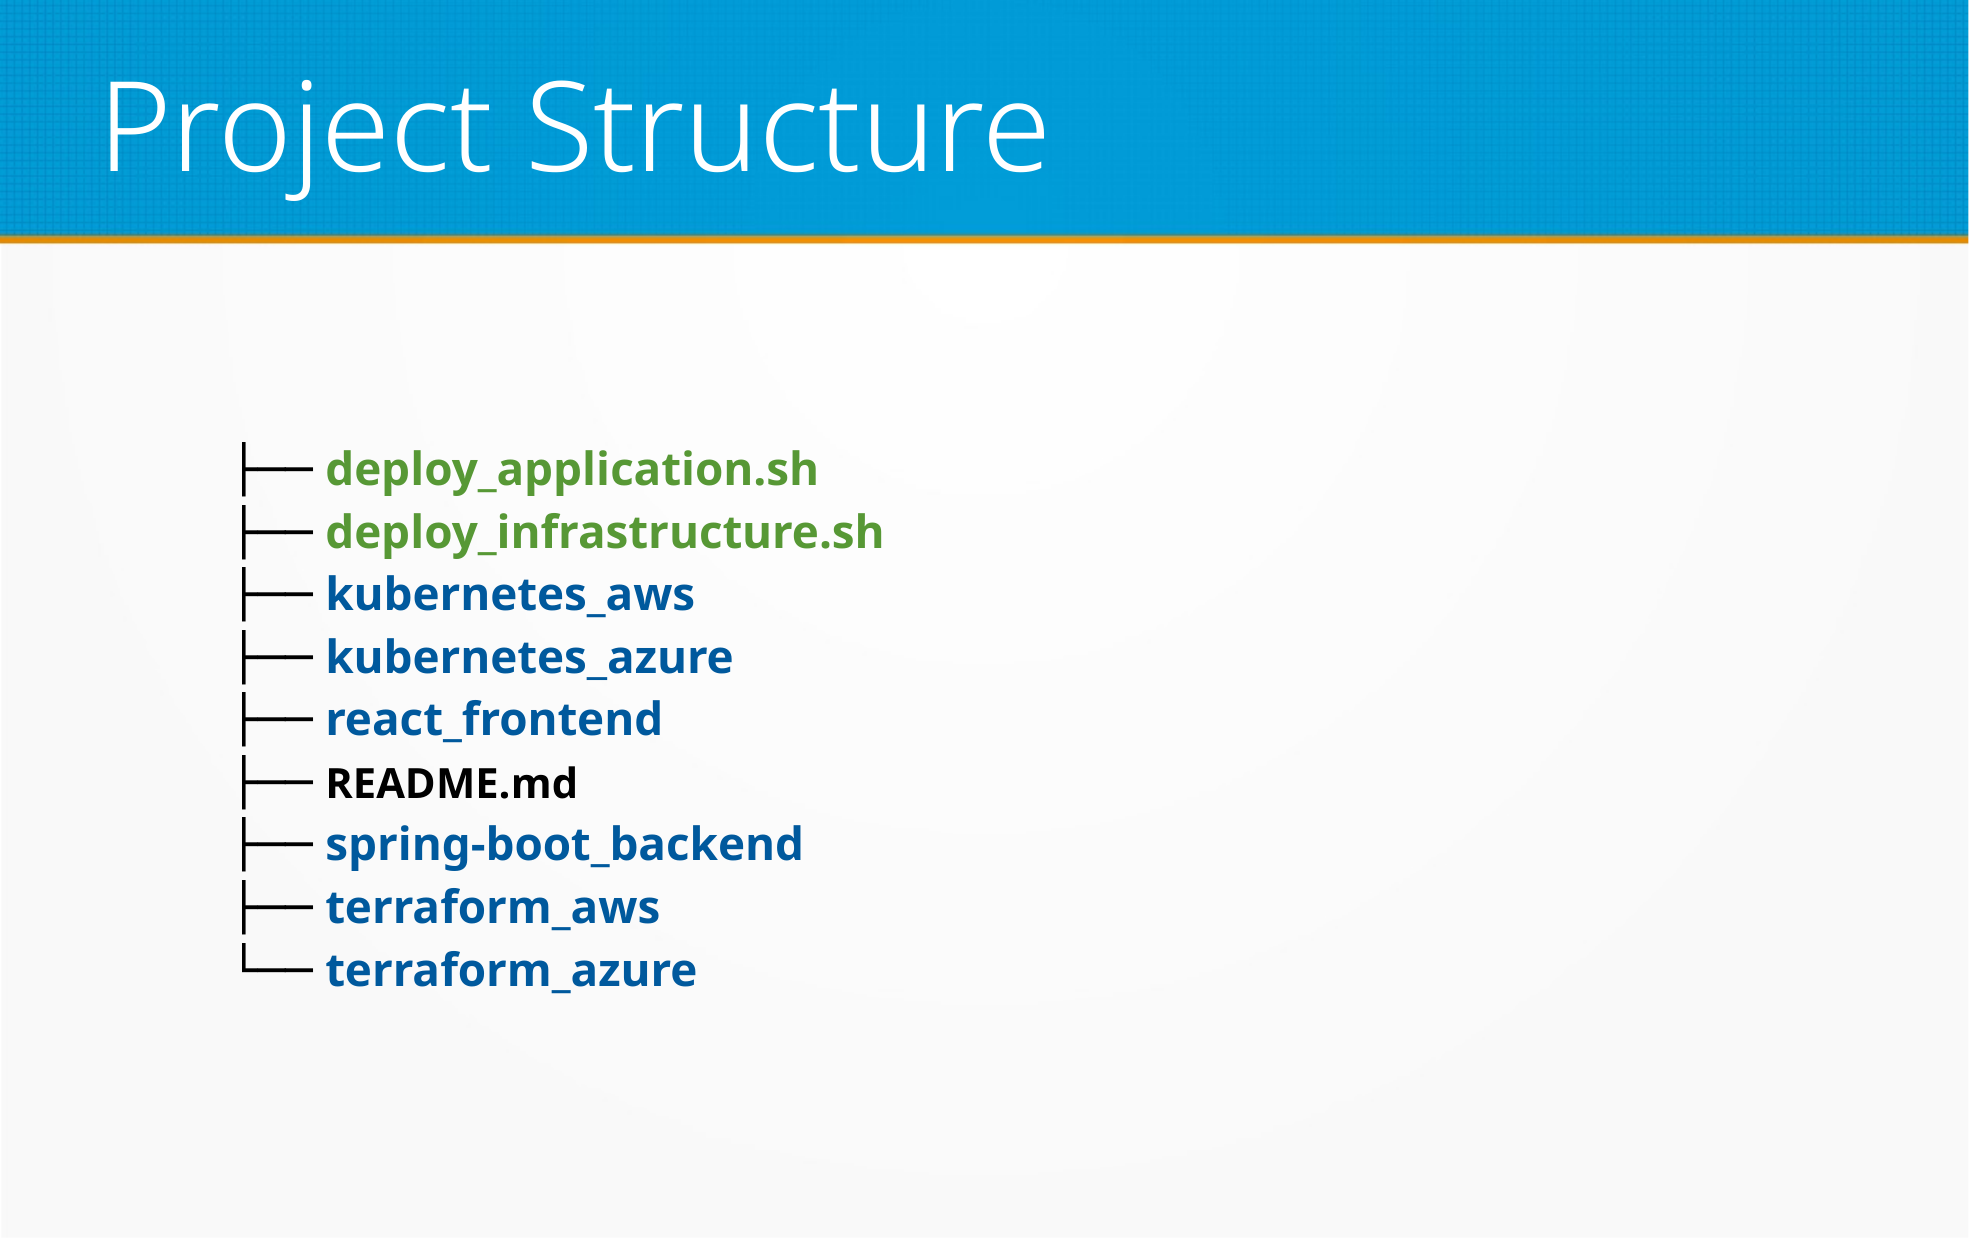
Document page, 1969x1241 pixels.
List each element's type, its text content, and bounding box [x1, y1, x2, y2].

picture [0, 233, 1969, 1241]
text_box ├── deploy_application.sh ├── deploy_infrastructure.sh ├── kubernetes_aws ├── kubernetes_azure ├── react_frontend ├── README.md ├── spring-boot_backend ├── terraform_aws └── terraform_azure [225, 353, 1636, 1021]
title Project Structure [98, 19, 1870, 227]
